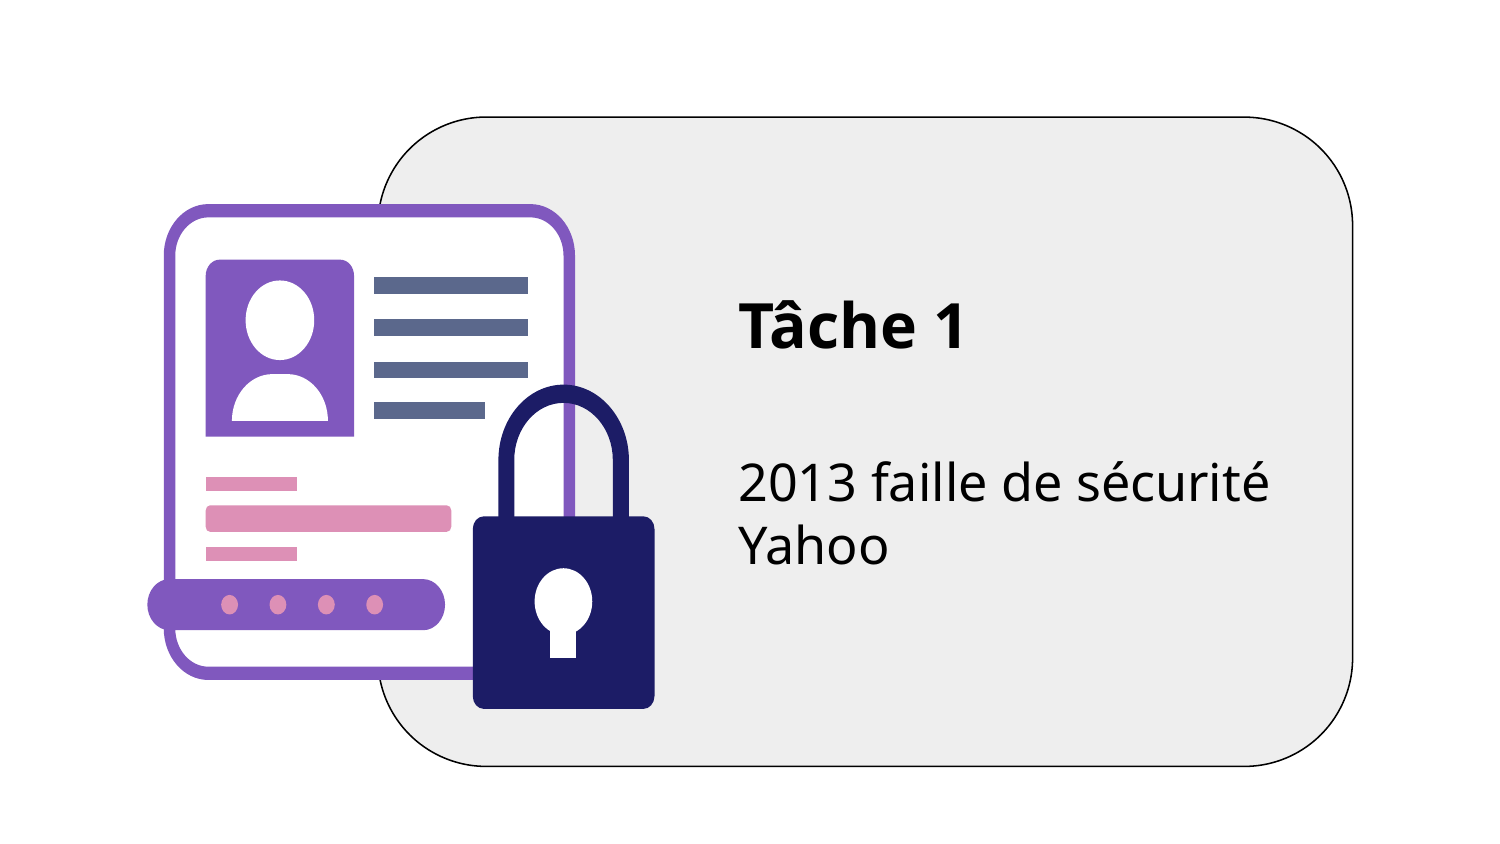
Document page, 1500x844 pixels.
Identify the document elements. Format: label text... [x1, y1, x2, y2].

text_box 2013 faille de sécurité Yahoo [738, 391, 1282, 634]
text_box [147, 117, 1353, 767]
text_box Tâche 1 [738, 268, 1282, 379]
